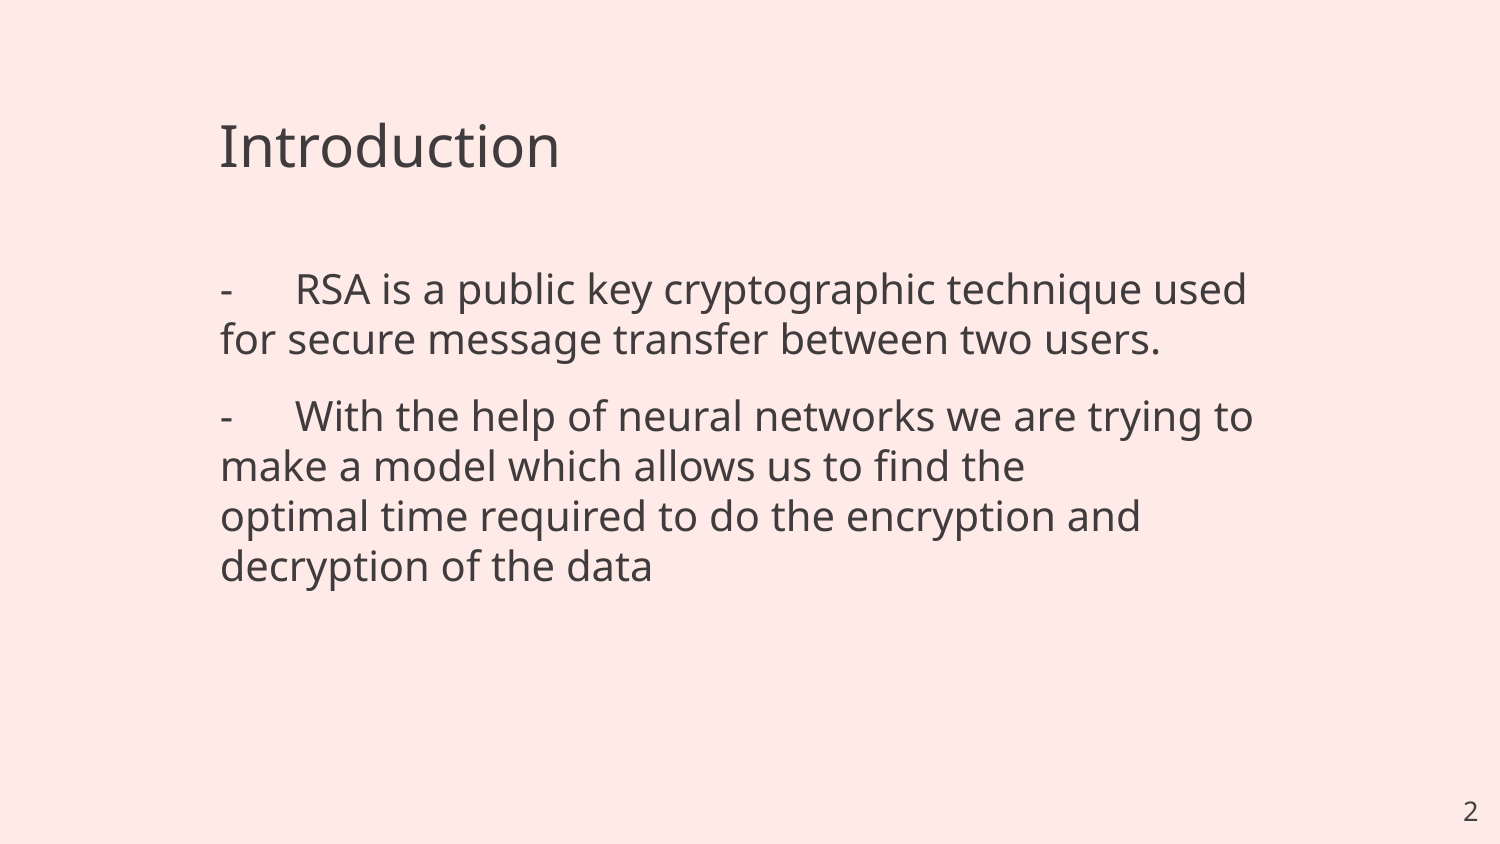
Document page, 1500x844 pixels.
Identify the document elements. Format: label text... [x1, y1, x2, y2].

text_box - RSA is a public key cryptographic technique used for secure message transfer between two users. - With the help of neural networks we are trying to make a model which allows us to find the optimal time required to do the encryption and decryption of the data [219, 262, 1395, 702]
slide_number <number> [1403, 779, 1494, 844]
text_box Introduction [219, 73, 1420, 215]
